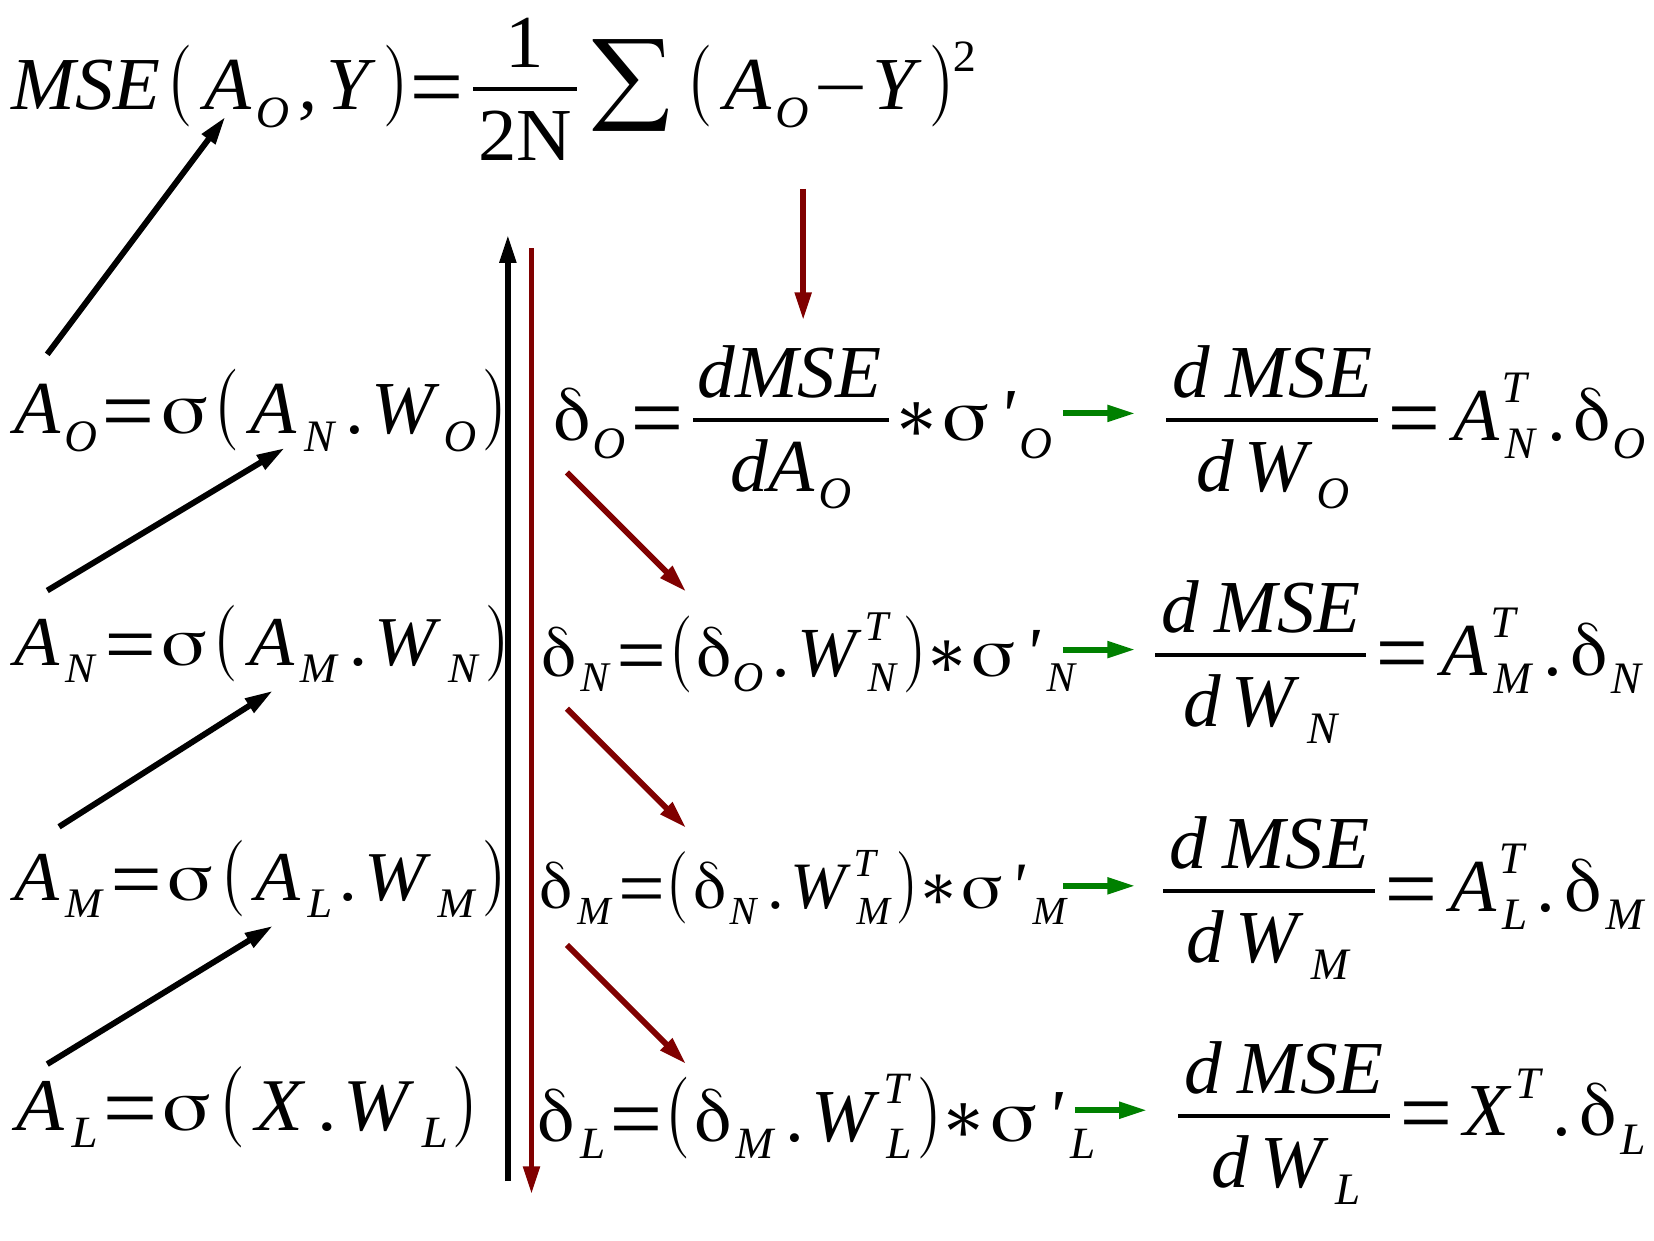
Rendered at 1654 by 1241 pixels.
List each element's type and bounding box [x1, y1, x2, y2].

chart [0, 603, 505, 692]
chart [1, 1064, 485, 1158]
chart [534, 840, 1075, 933]
chart [1156, 330, 1652, 519]
chart [0, 838, 505, 927]
chart [534, 1062, 1102, 1168]
chart [511, 603, 516, 692]
chart [1145, 565, 1652, 754]
chart [1153, 801, 1654, 990]
chart [547, 330, 1060, 519]
chart [0, 0, 983, 177]
chart [0, 366, 505, 461]
chart [1168, 1026, 1652, 1215]
chart [534, 603, 1085, 702]
